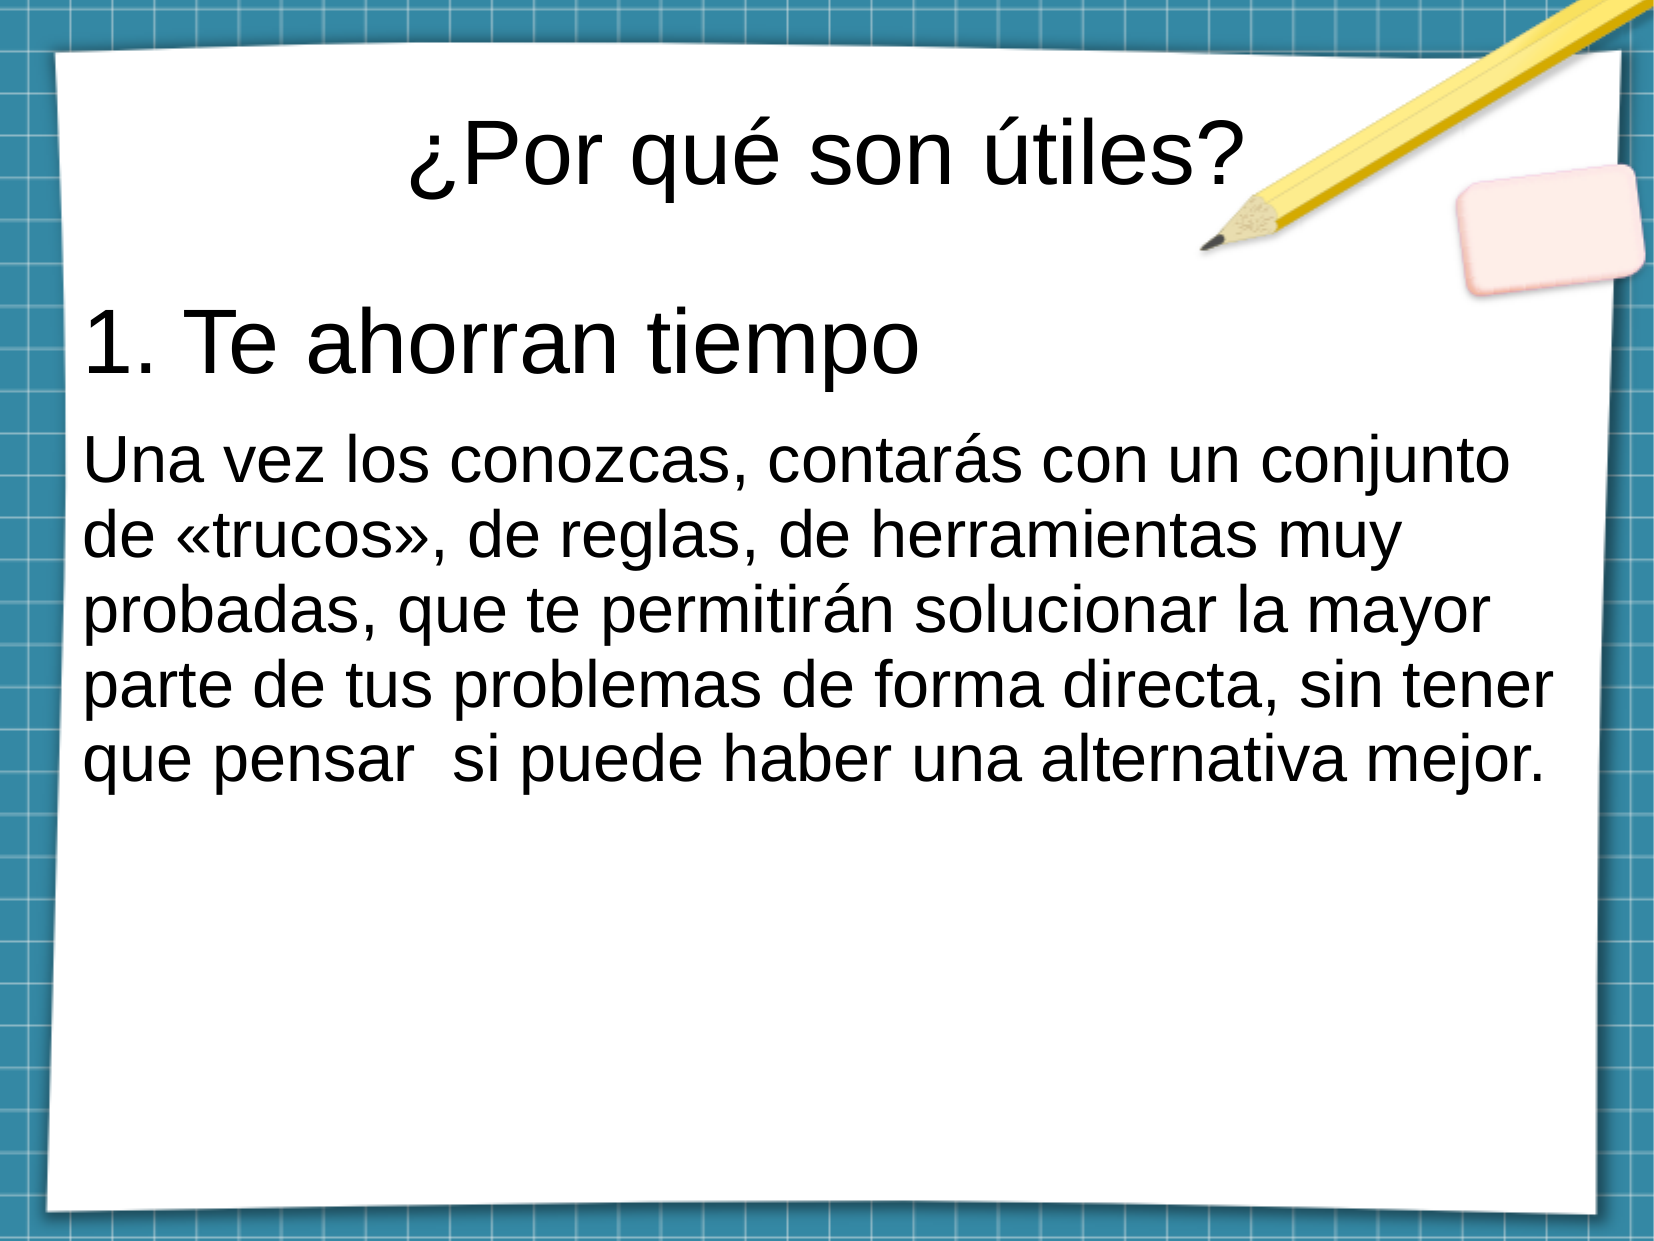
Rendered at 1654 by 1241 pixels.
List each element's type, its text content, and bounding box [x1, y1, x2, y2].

list 1. Te ahorran tiempo Una vez los conozcas, contarás con un conjunto de «trucos», de reglas, de herramientas muy probadas, que te permitirán solucionar la mayor parte de tus problemas de forma directa, sin tener que pensar si puede haber una alternativa mejor. [82, 290, 1571, 1010]
picture [0, 0, 1654, 1241]
title ¿Por qué son útiles? [82, 49, 1571, 257]
